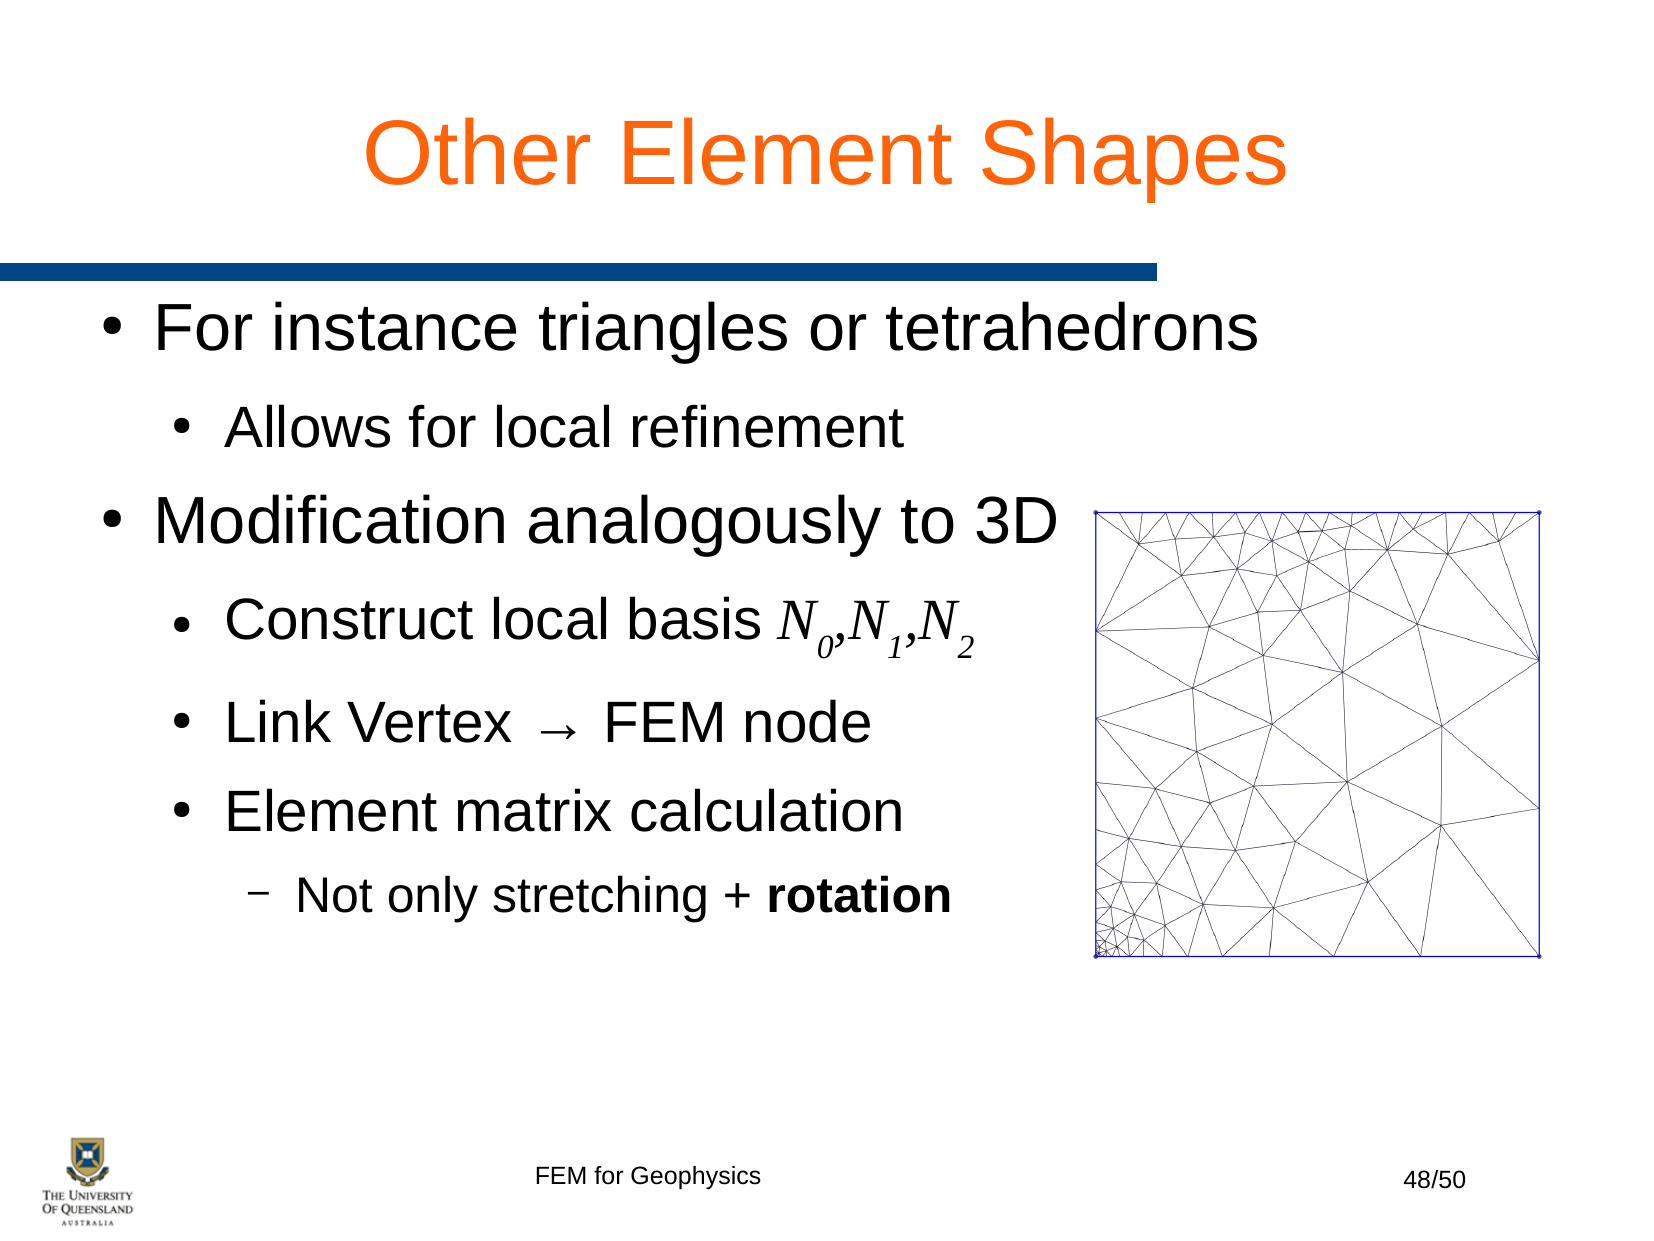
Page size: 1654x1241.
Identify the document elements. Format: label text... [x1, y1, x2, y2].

picture [35, 1133, 142, 1235]
list For instance triangles or tetrahedrons Allows for local refinement Modification analogously to 3D Construct local basis N0,N1,N2 Link Vertex → FEM node Element matrix calculation Not only stretching + rotation [82, 290, 1571, 1010]
title Other Element Shapes [82, 49, 1571, 257]
picture [1062, 504, 1562, 966]
